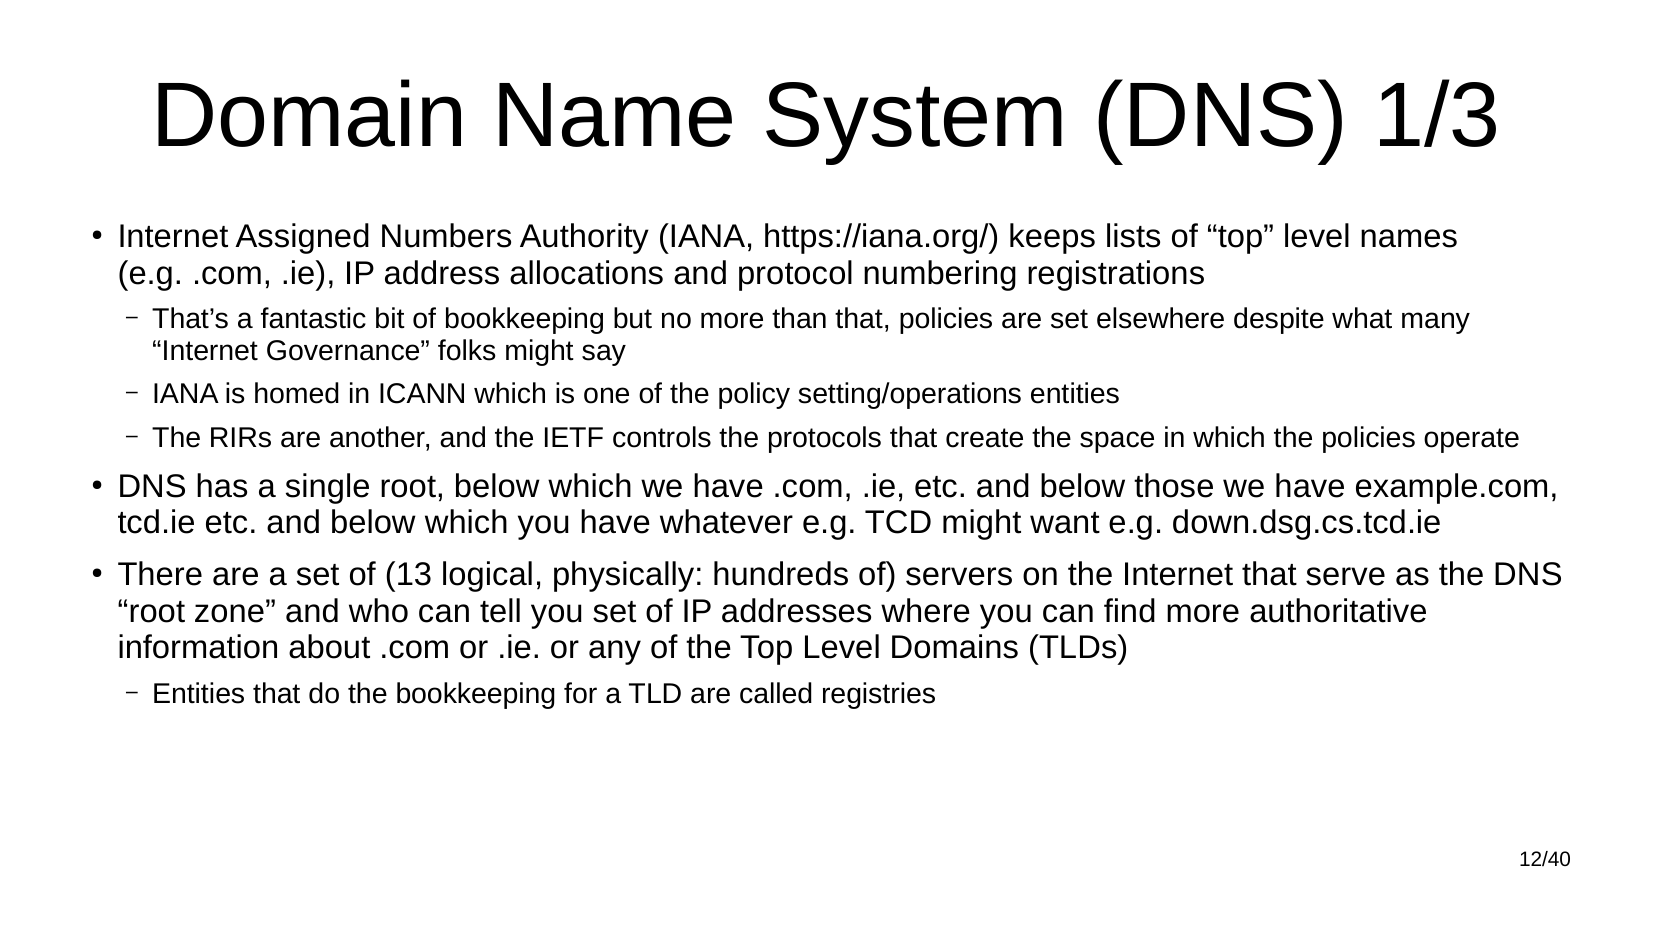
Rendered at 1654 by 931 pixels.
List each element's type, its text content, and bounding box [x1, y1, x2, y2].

title Domain Name System (DNS) 1/3 [82, 37, 1571, 193]
list Internet Assigned Numbers Authority (IANA, https://iana.org/) keeps lists of “top” level names (e.g. .com, .ie), IP address allocations and protocol numbering registrations That’s a fantastic bit of bookkeeping but no more than that, policies are set elsewhere despite what many “Internet Governance” folks might say IANA is homed in ICANN which is one of the policy setting/operations entities The RIRs are another, and the IETF controls the protocols that create the space in which the policies operate DNS has a single root, below which we have .com, .ie, etc. and below those we have example.com, tcd.ie etc. and below which you have whatever e.g. TCD might want e.g. down.dsg.cs.tcd.ie There are a set of (13 logical, physically: hundreds of) servers on the Internet that serve as the DNS “root zone” and who can tell you set of IP addresses where you can find more authoritative information about .com or .ie. or any of the Top Level Domains (TLDs) Entities that do the bookkeeping for a TLD are called registries [82, 217, 1576, 758]
